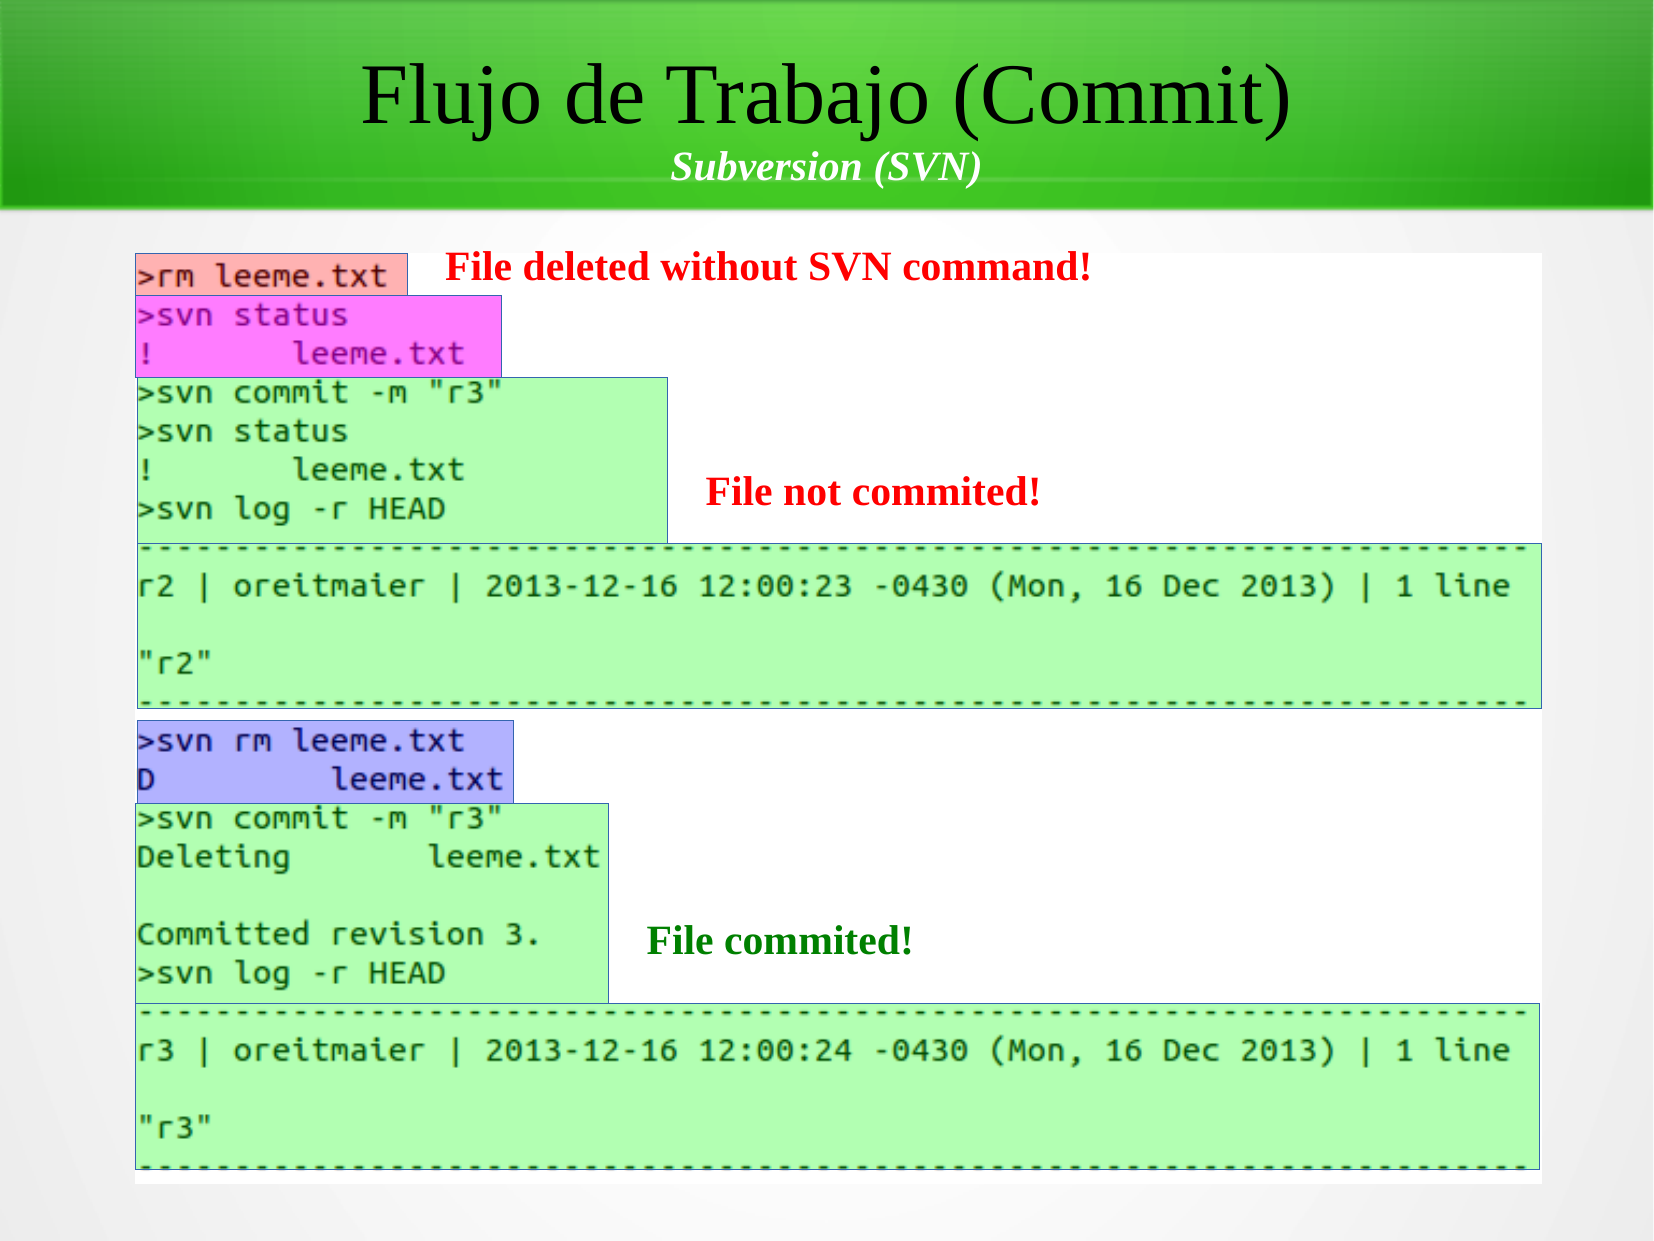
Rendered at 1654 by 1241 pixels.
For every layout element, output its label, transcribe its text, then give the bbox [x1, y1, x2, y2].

text_box File deleted without SVN command! [430, 236, 1109, 298]
text_box File not commited! [690, 460, 1058, 522]
title Flujo de Trabajo (Commit) Subversion (SVN) [82, 46, 1571, 190]
text_box File commited! [631, 909, 930, 971]
text_box [135, 253, 1542, 709]
picture [0, 0, 1654, 1241]
text_box [135, 720, 1540, 1170]
